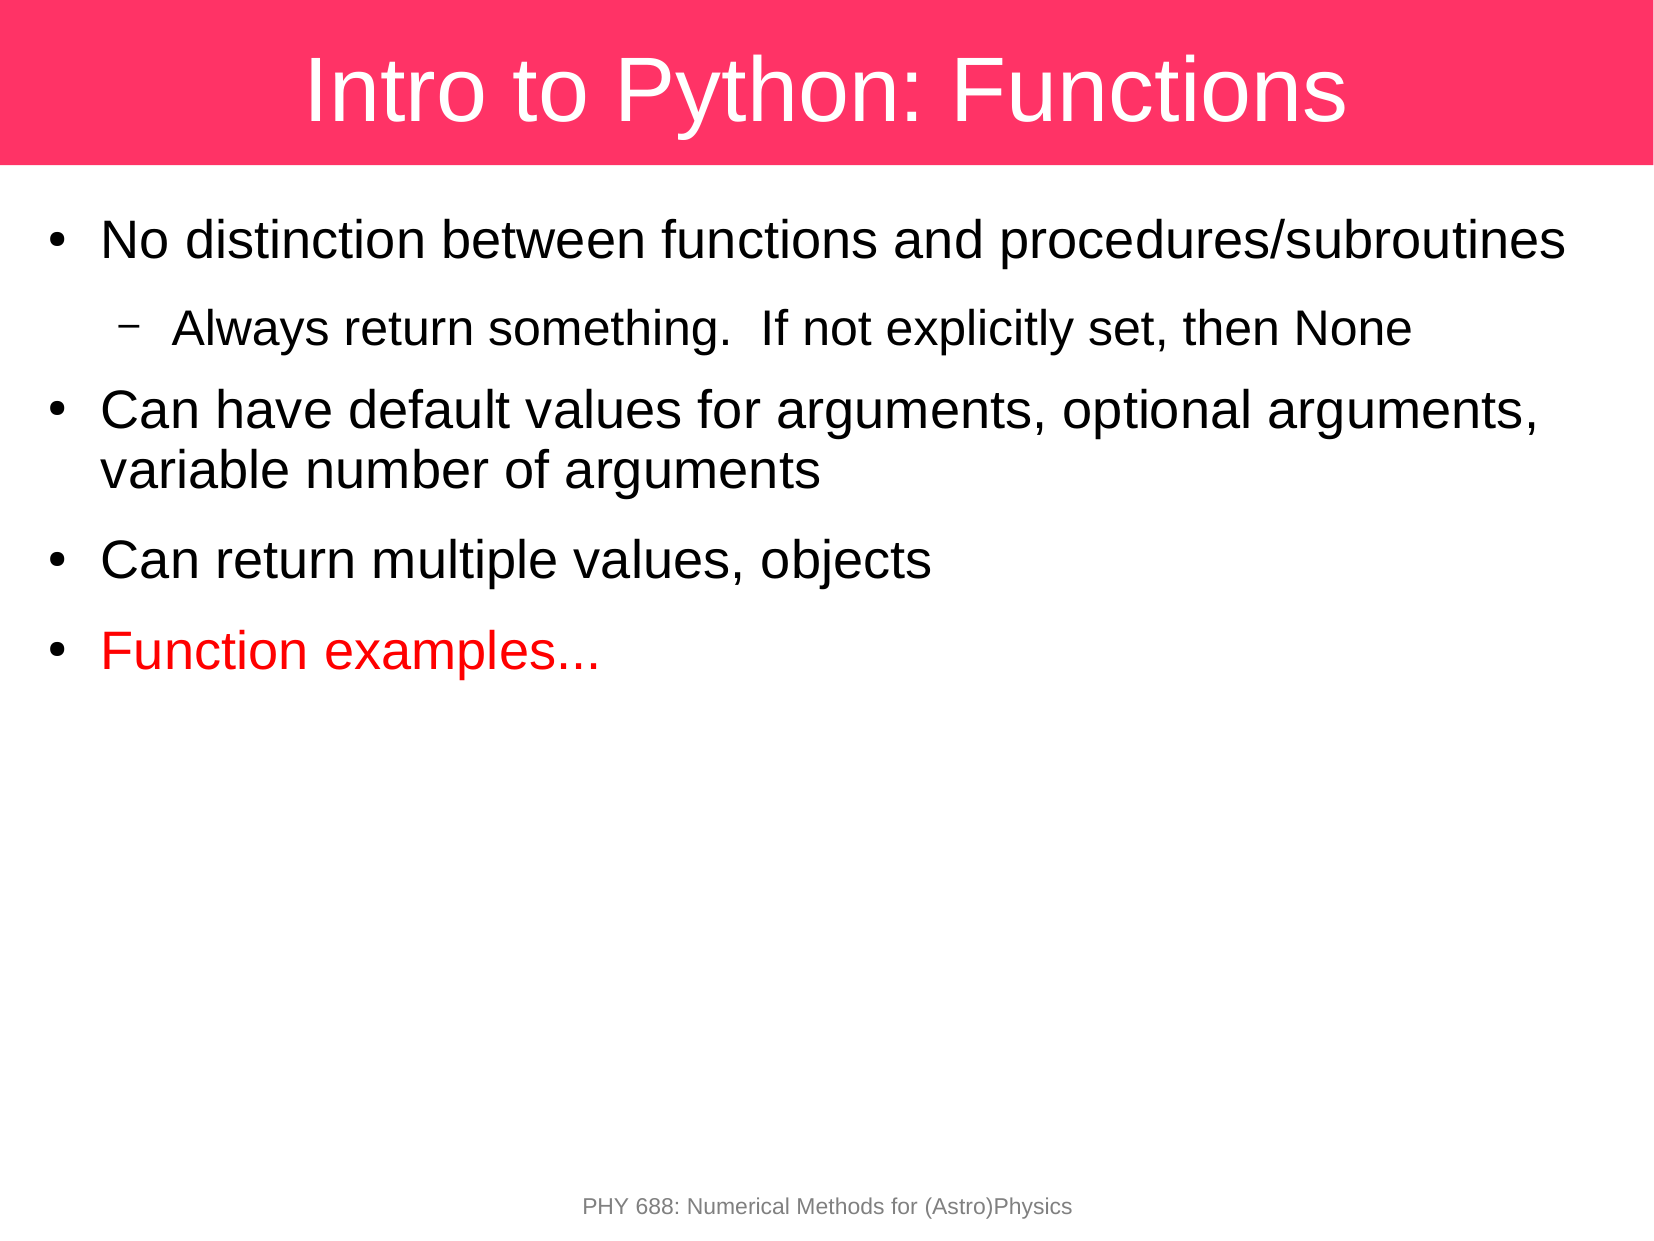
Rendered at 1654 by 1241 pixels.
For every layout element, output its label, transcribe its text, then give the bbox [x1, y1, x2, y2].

list No distinction between functions and procedures/subroutines Always return something. If not explicitly set, then None Can have default values for arguments, optional arguments, variable number of arguments Can return multiple values, objects Function examples... [30, 210, 1621, 1171]
title Intro to Python: Functions [82, 31, 1571, 148]
